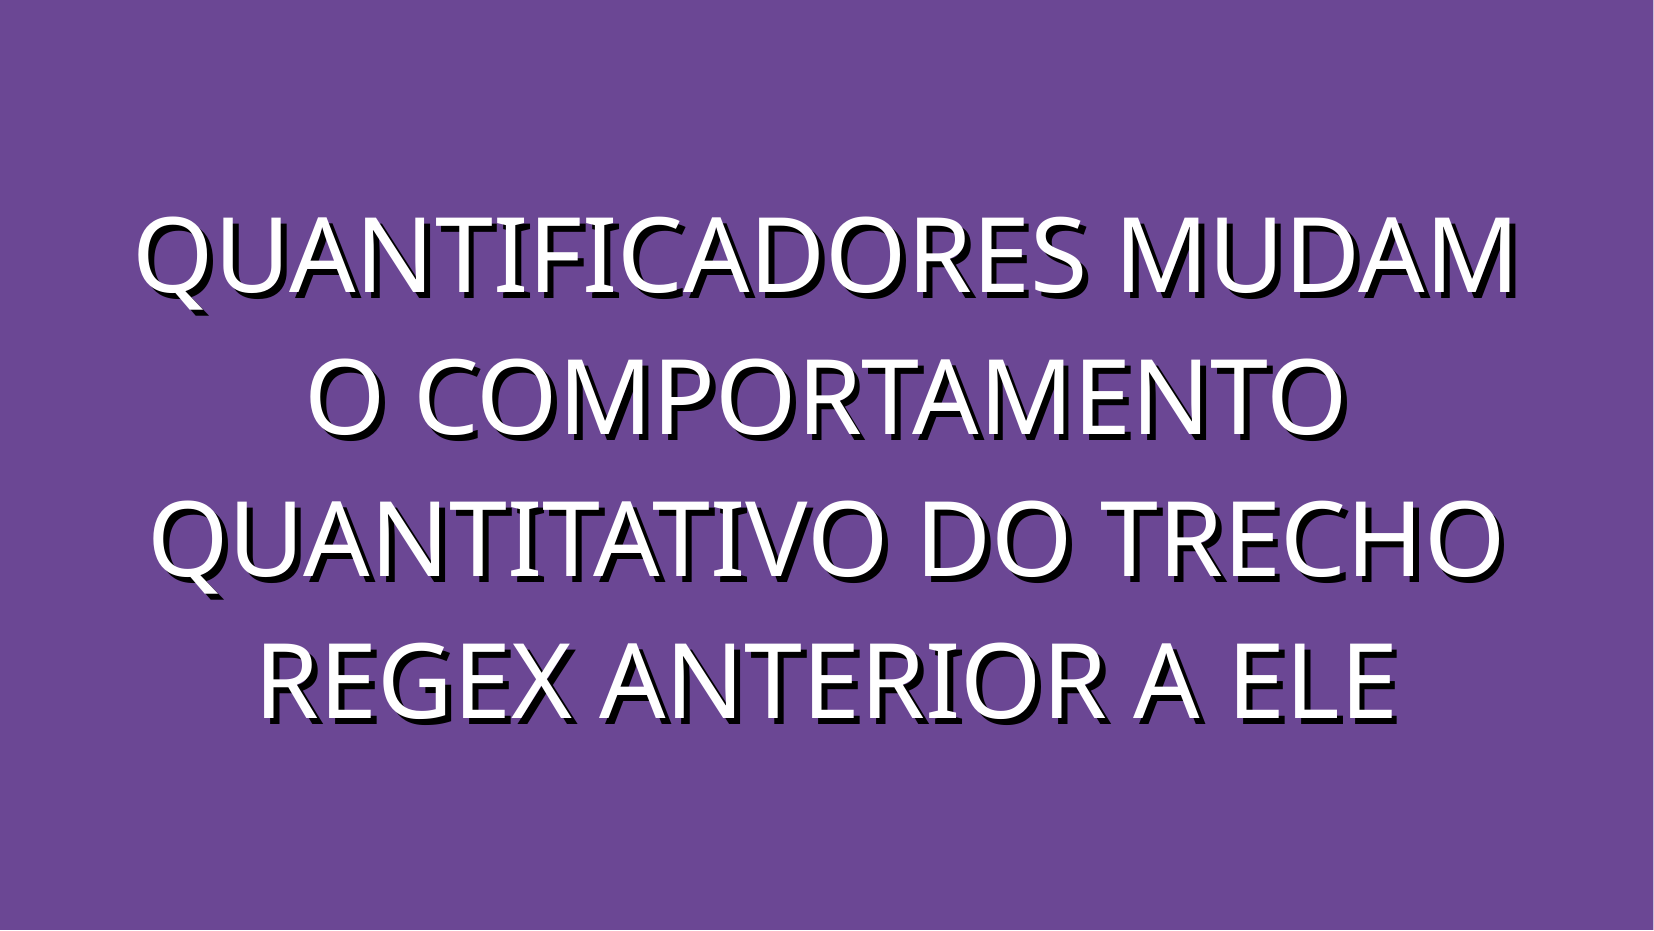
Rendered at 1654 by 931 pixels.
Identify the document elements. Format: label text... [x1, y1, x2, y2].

subtitle QUANTIFICADORES MUDAM O COMPORTAMENTO QUANTITATIVO DO TRECHO REGEX ANTERIOR A ELE [82, 105, 1571, 826]
